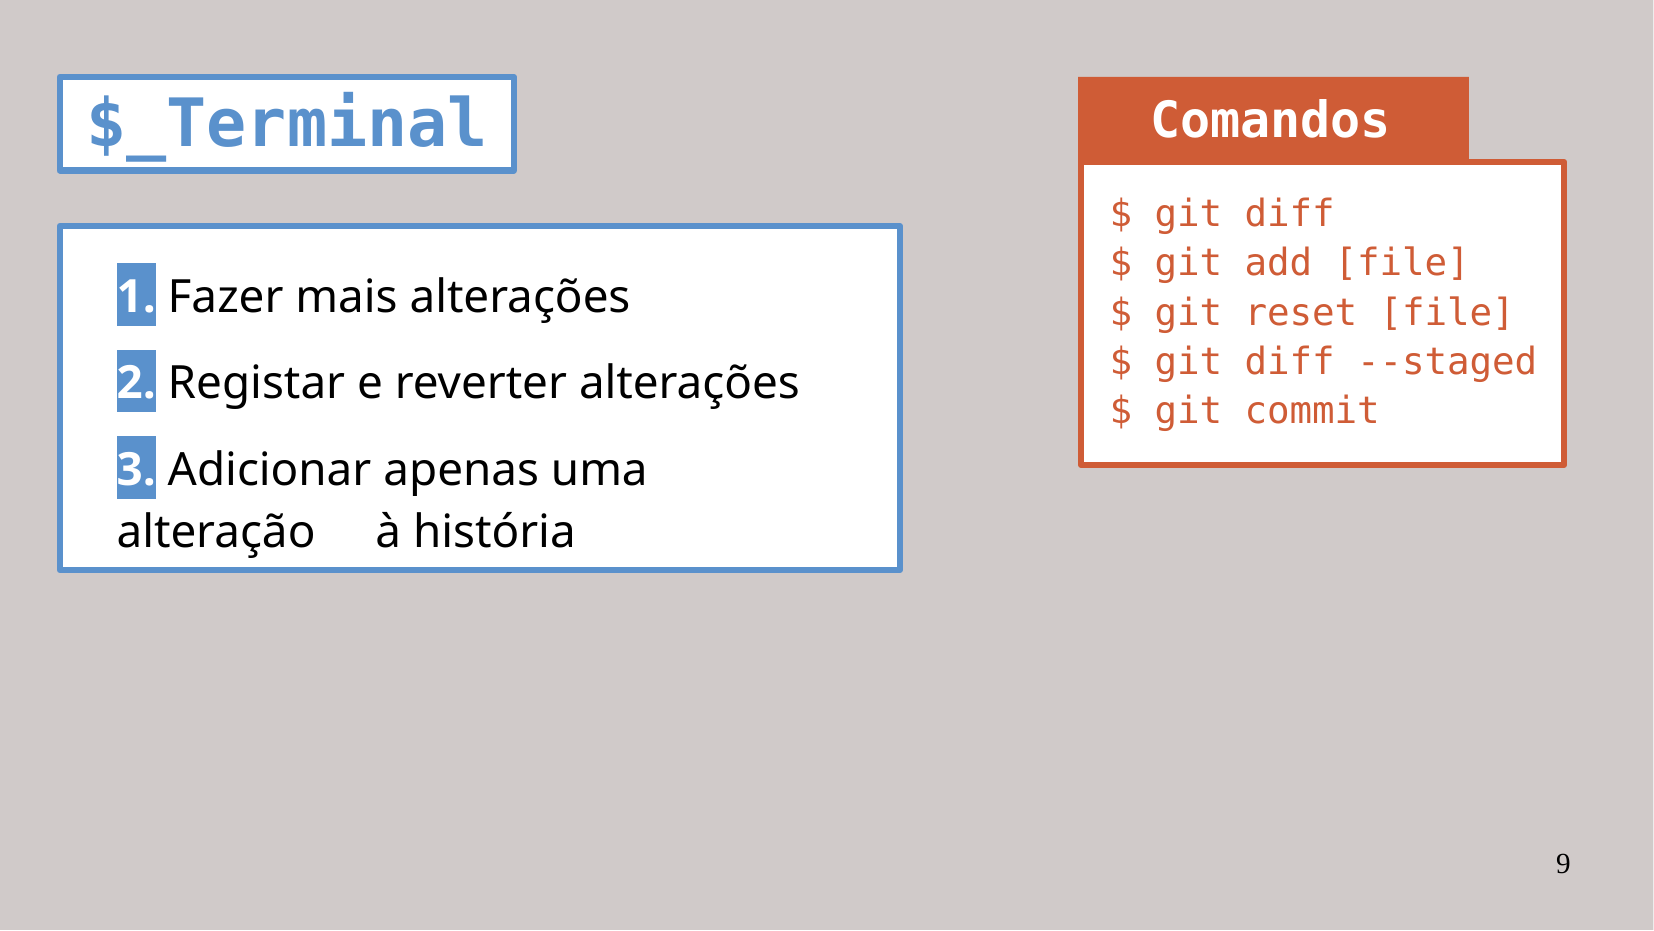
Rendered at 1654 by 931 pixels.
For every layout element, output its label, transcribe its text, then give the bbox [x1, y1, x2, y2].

text_box $_Terminal [71, 76, 504, 170]
text_box [59, 225, 901, 571]
text_box $ git diff $ git add [file] $ git reset [file] $ git diff --staged $ git commit [1094, 184, 1565, 441]
text_box [1078, 76, 1565, 466]
text_box [59, 76, 514, 171]
text_box 1. Fazer mais alterações 2. Registar e reverter alterações 3. Adicionar apenas uma alteração à história [101, 255, 826, 502]
text_box Comandos [1075, 83, 1466, 177]
